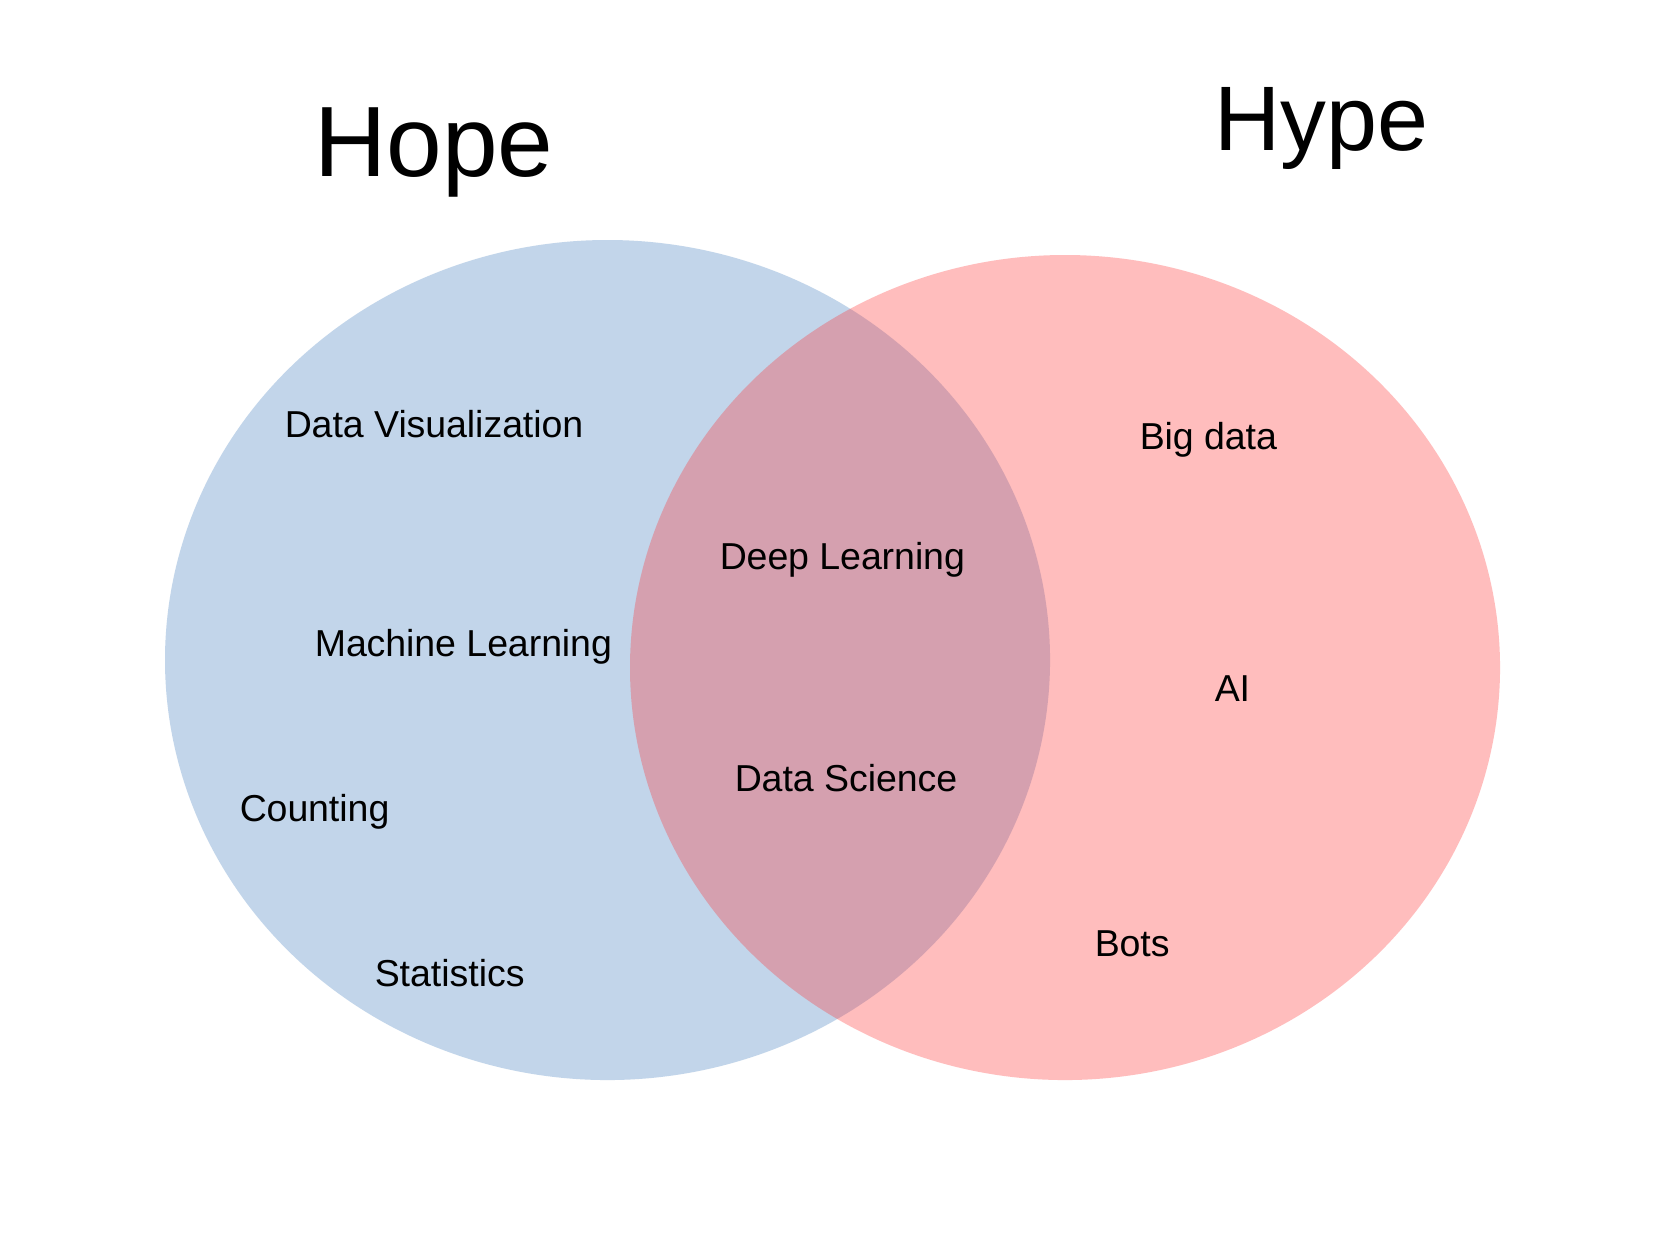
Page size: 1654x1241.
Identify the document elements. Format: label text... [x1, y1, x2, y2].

text_box Hope [300, 78, 661, 205]
text_box Big data [1125, 408, 1366, 466]
text_box Machine Learning [300, 615, 631, 714]
text_box Data Visualization [270, 396, 631, 496]
text_box Deep Learning [705, 528, 1051, 586]
text_box Hype [1200, 60, 1591, 178]
text_box Bots [1080, 915, 1276, 972]
text_box AI [1200, 660, 1381, 717]
text_box Statistics [360, 945, 631, 1002]
text_box [165, 240, 1501, 1081]
text_box Data Science [720, 750, 976, 849]
text_box Counting [225, 780, 526, 837]
